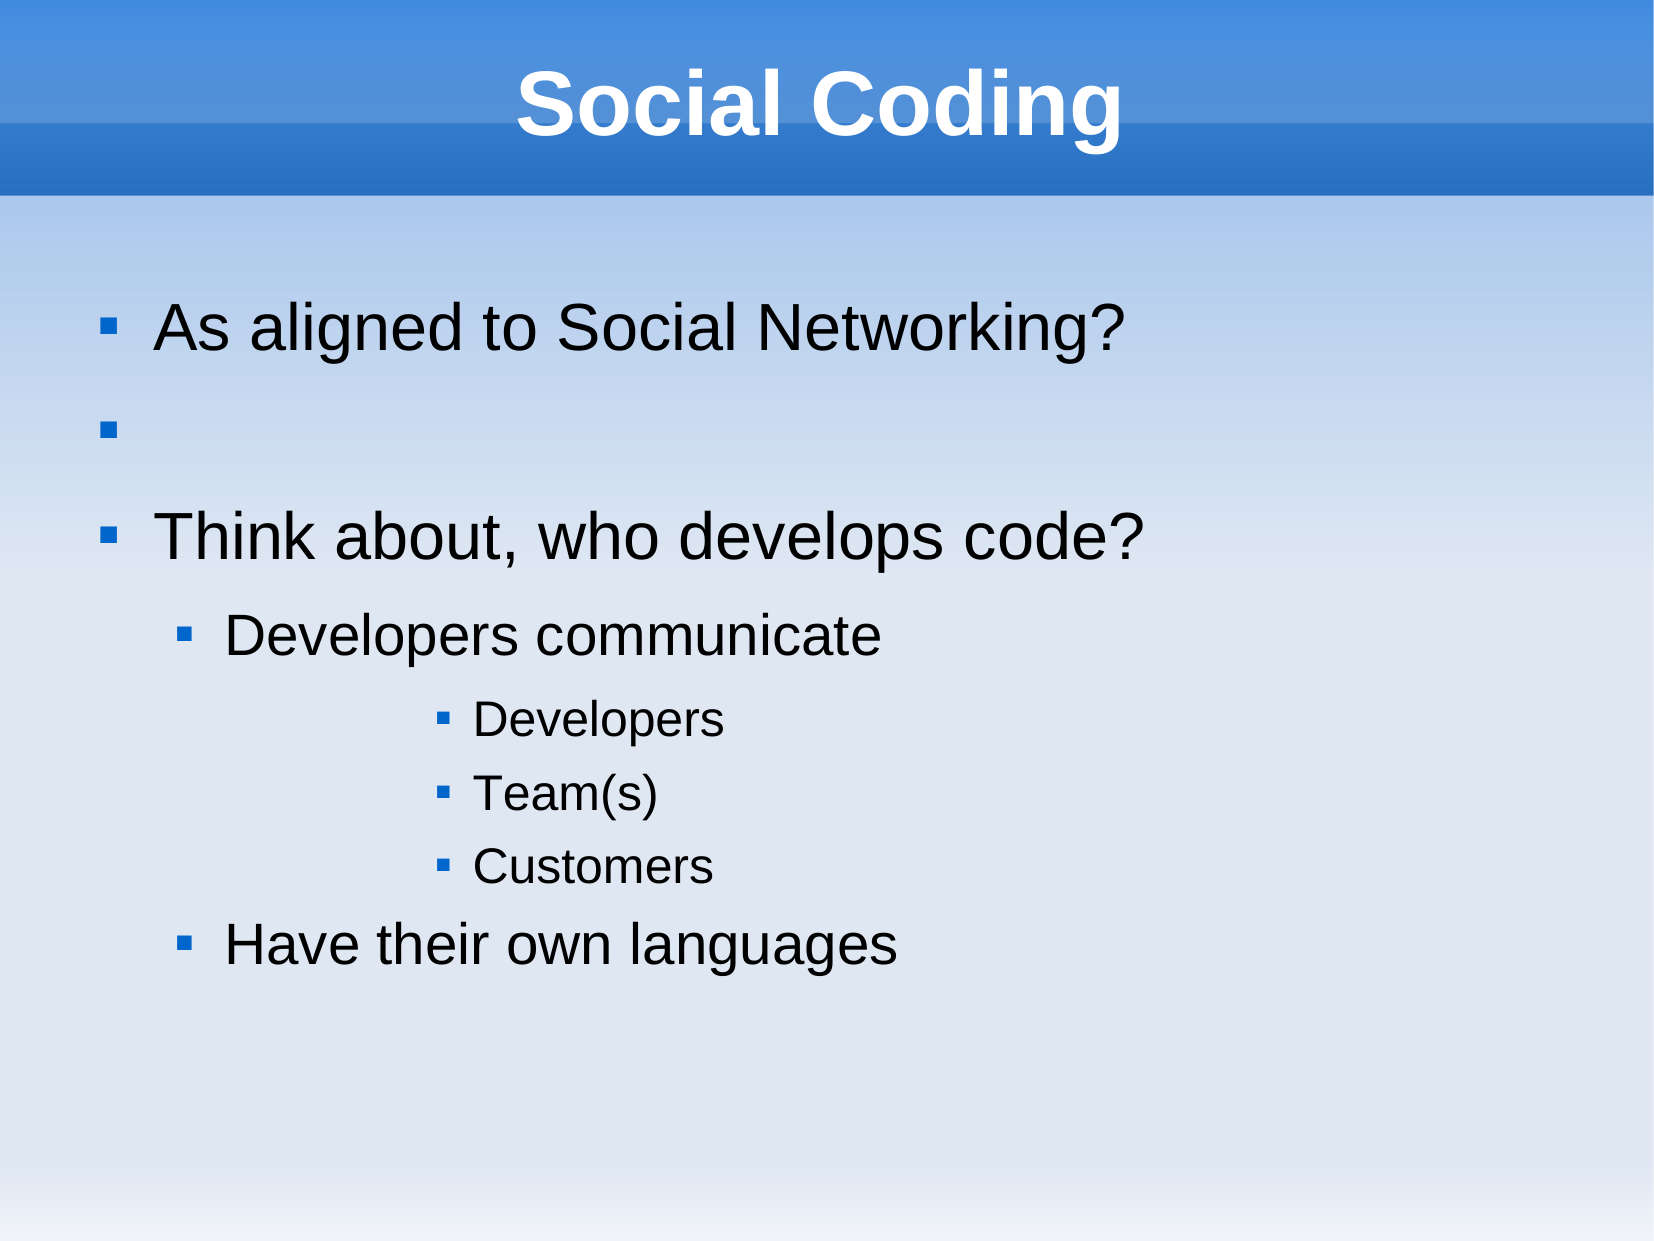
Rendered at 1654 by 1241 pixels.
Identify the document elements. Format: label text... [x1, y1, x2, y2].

title Social Coding [76, 7, 1565, 200]
list As aligned to Social Networking? Think about, who develops code? Developers communicate Developers Team(s) Customers Have their own languages [82, 290, 1571, 1094]
picture [0, 0, 1654, 1241]
